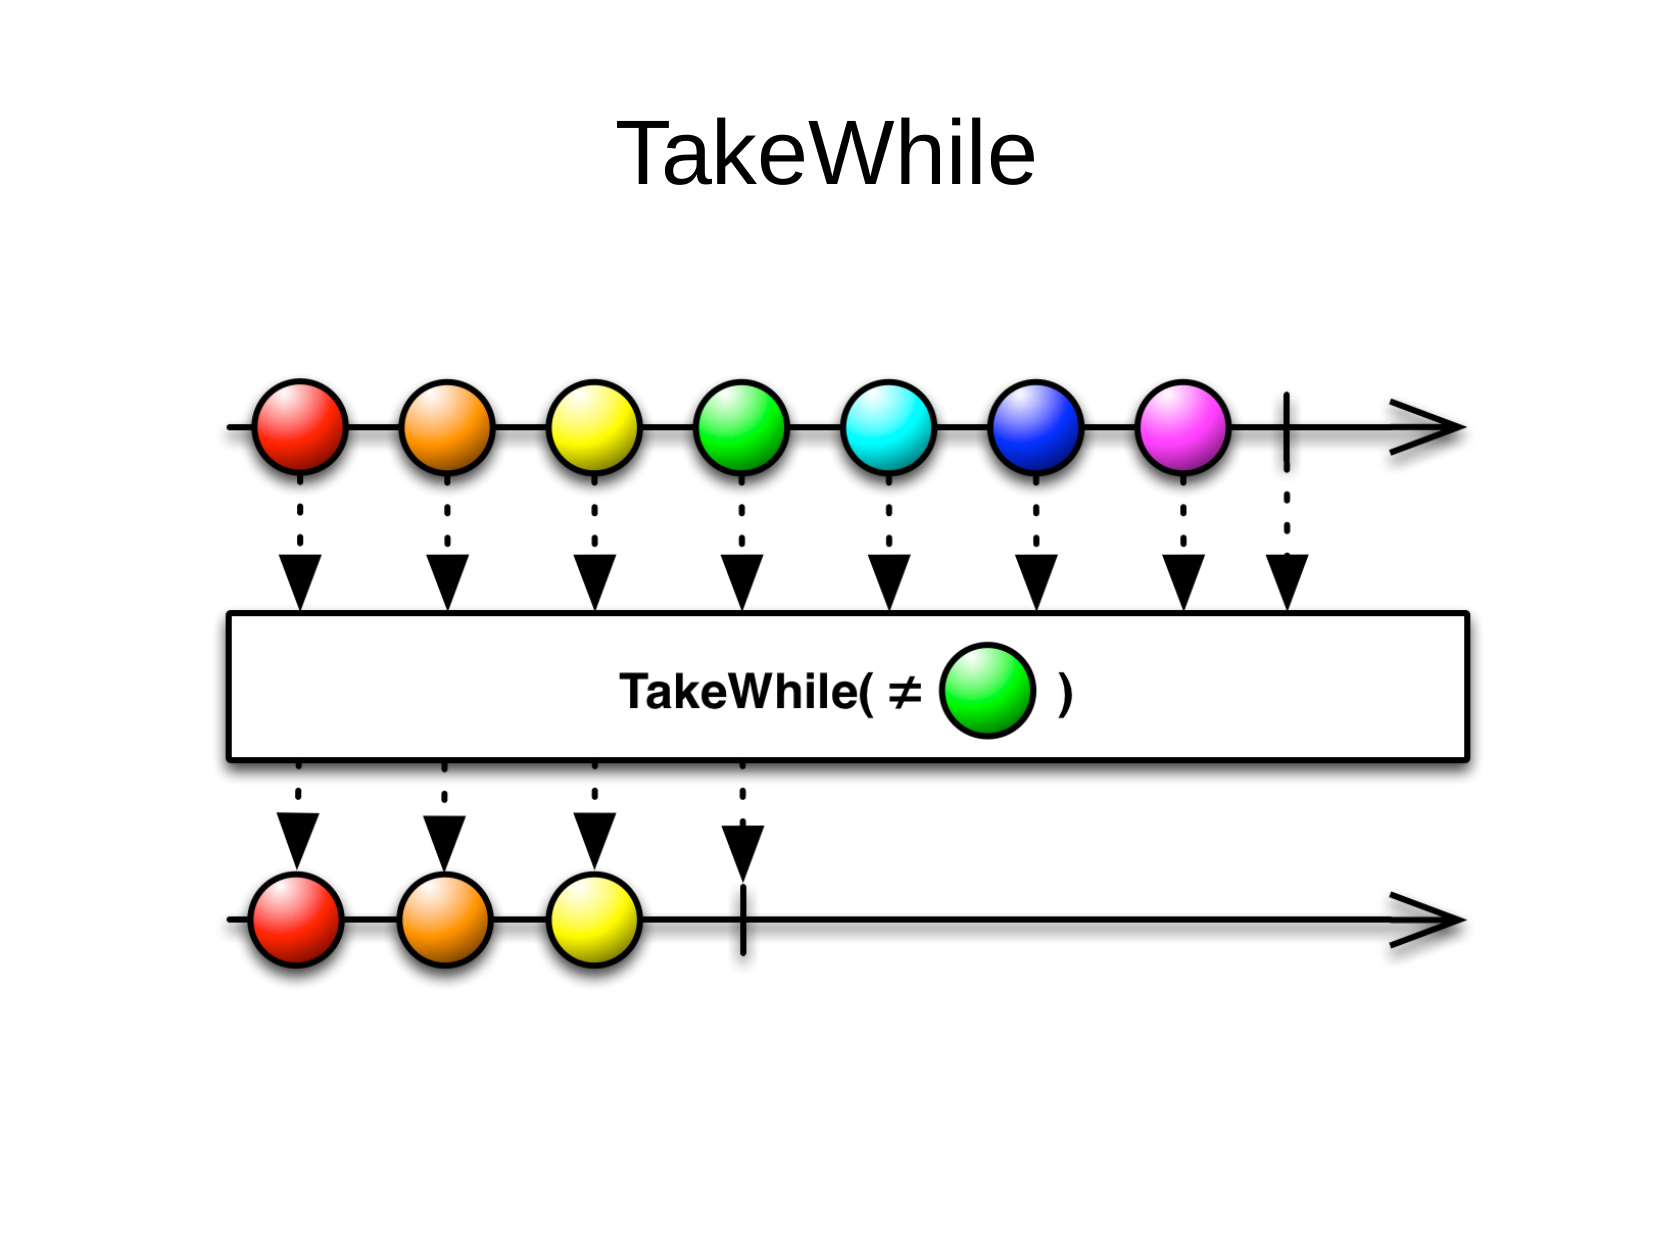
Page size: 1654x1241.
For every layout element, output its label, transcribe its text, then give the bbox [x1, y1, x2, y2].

title TakeWhile [82, 49, 1571, 257]
picture [194, 367, 1501, 991]
